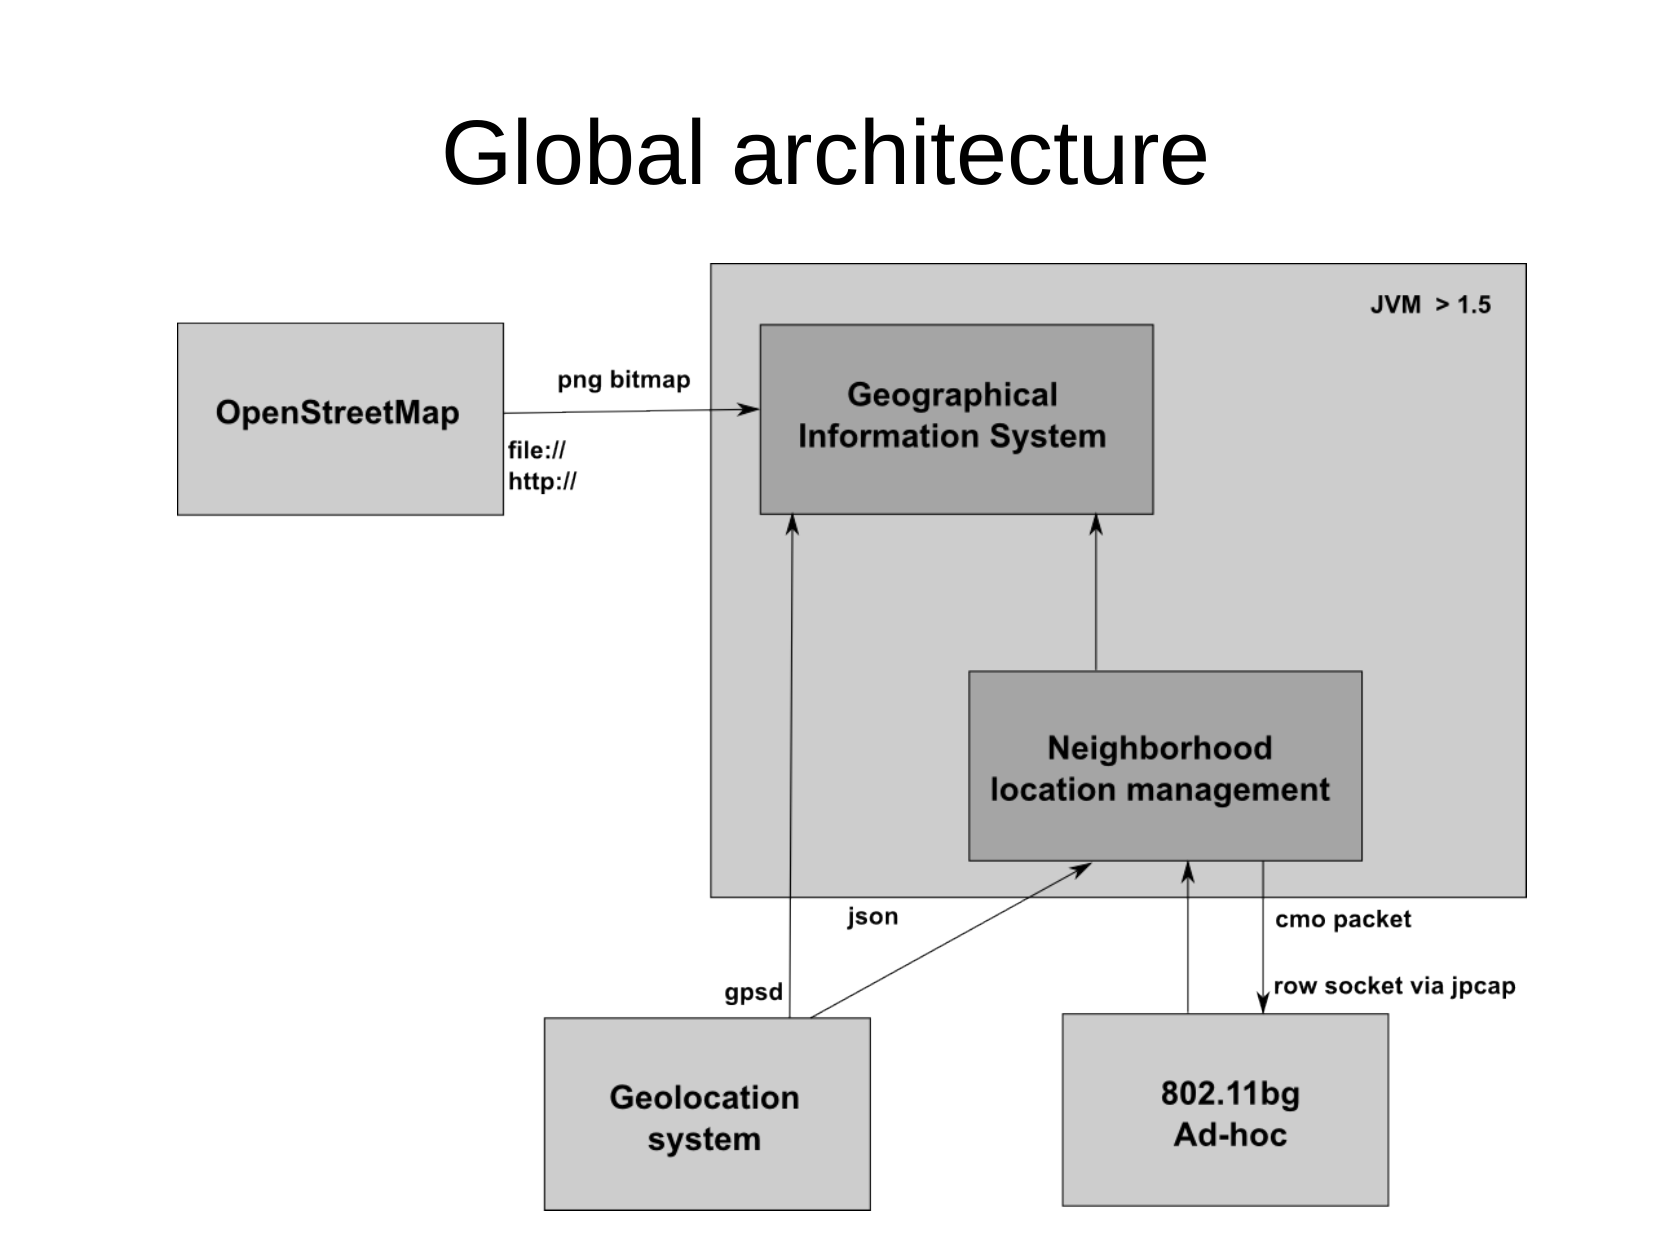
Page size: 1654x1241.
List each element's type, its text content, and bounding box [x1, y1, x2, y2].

picture [177, 263, 1527, 1211]
title Global architecture [82, 56, 1571, 250]
